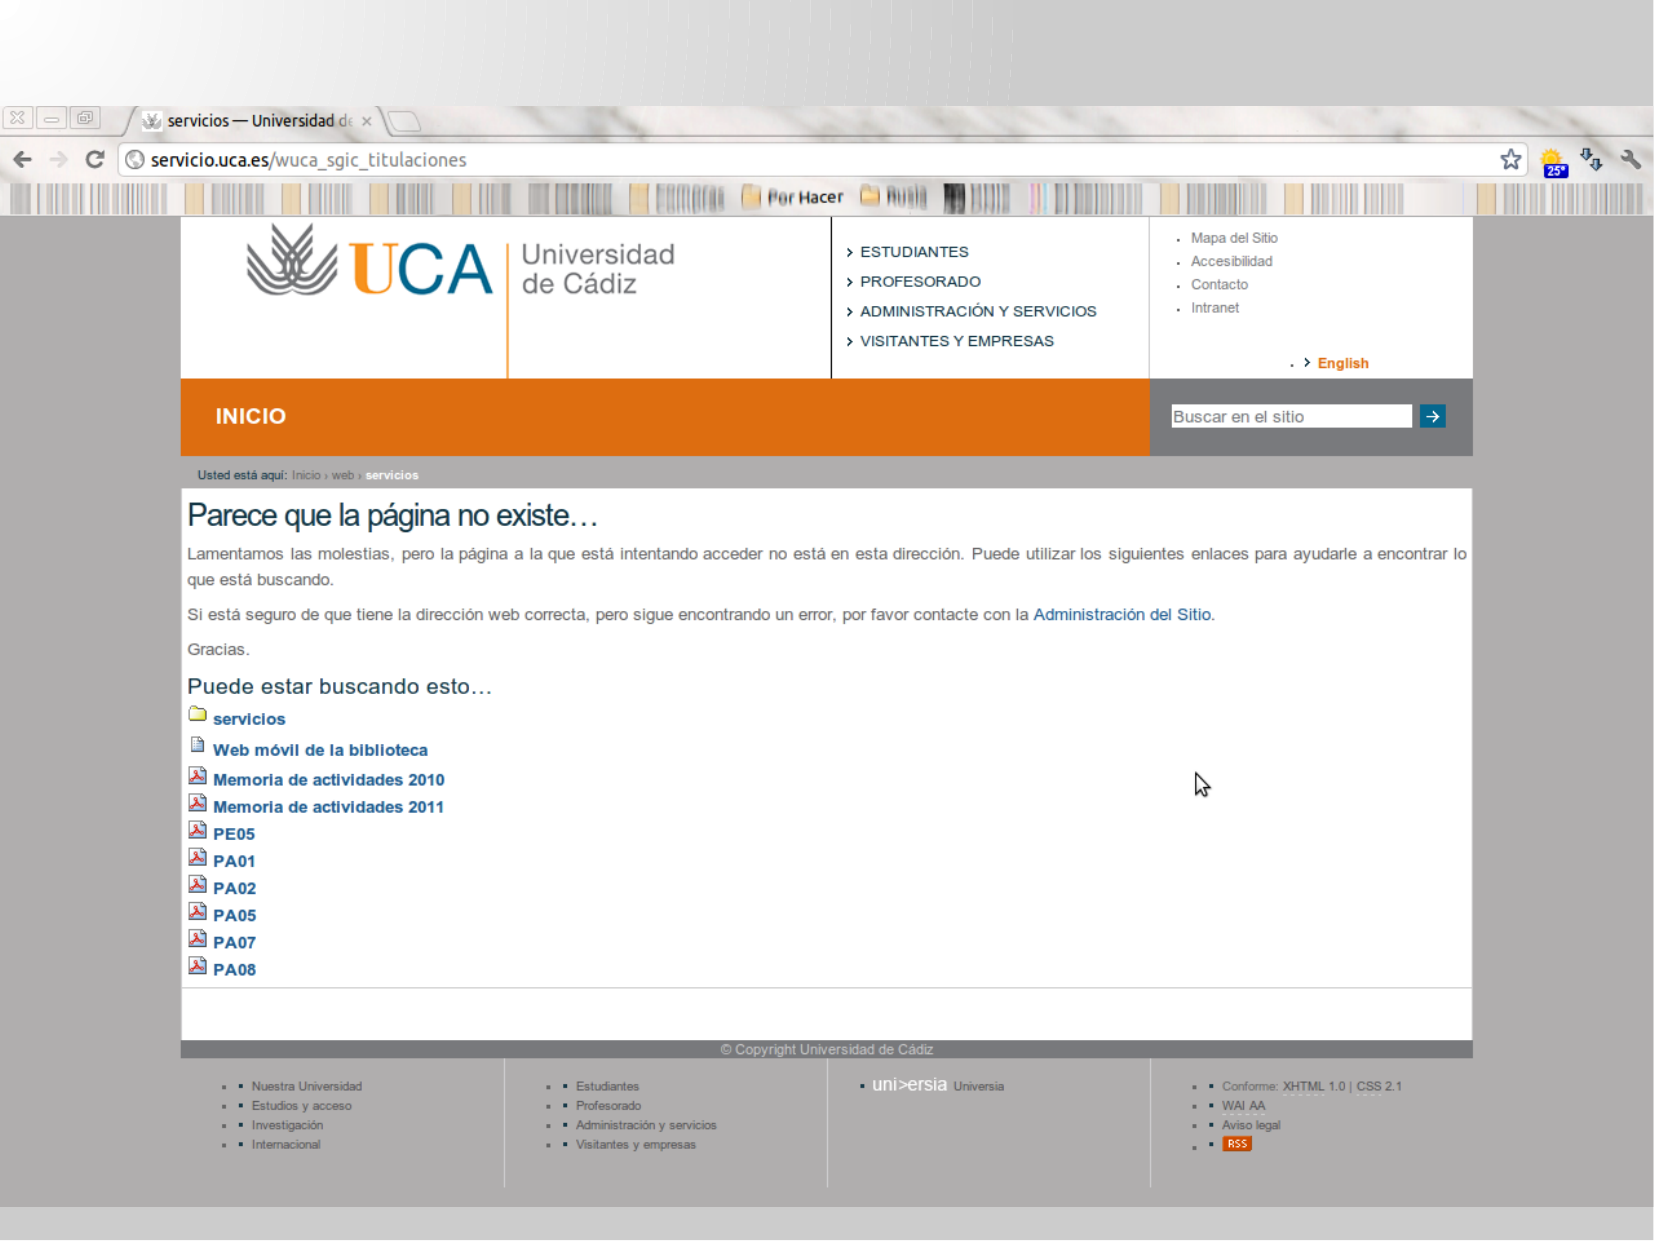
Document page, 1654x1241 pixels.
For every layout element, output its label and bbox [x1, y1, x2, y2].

picture [0, 106, 1654, 1207]
